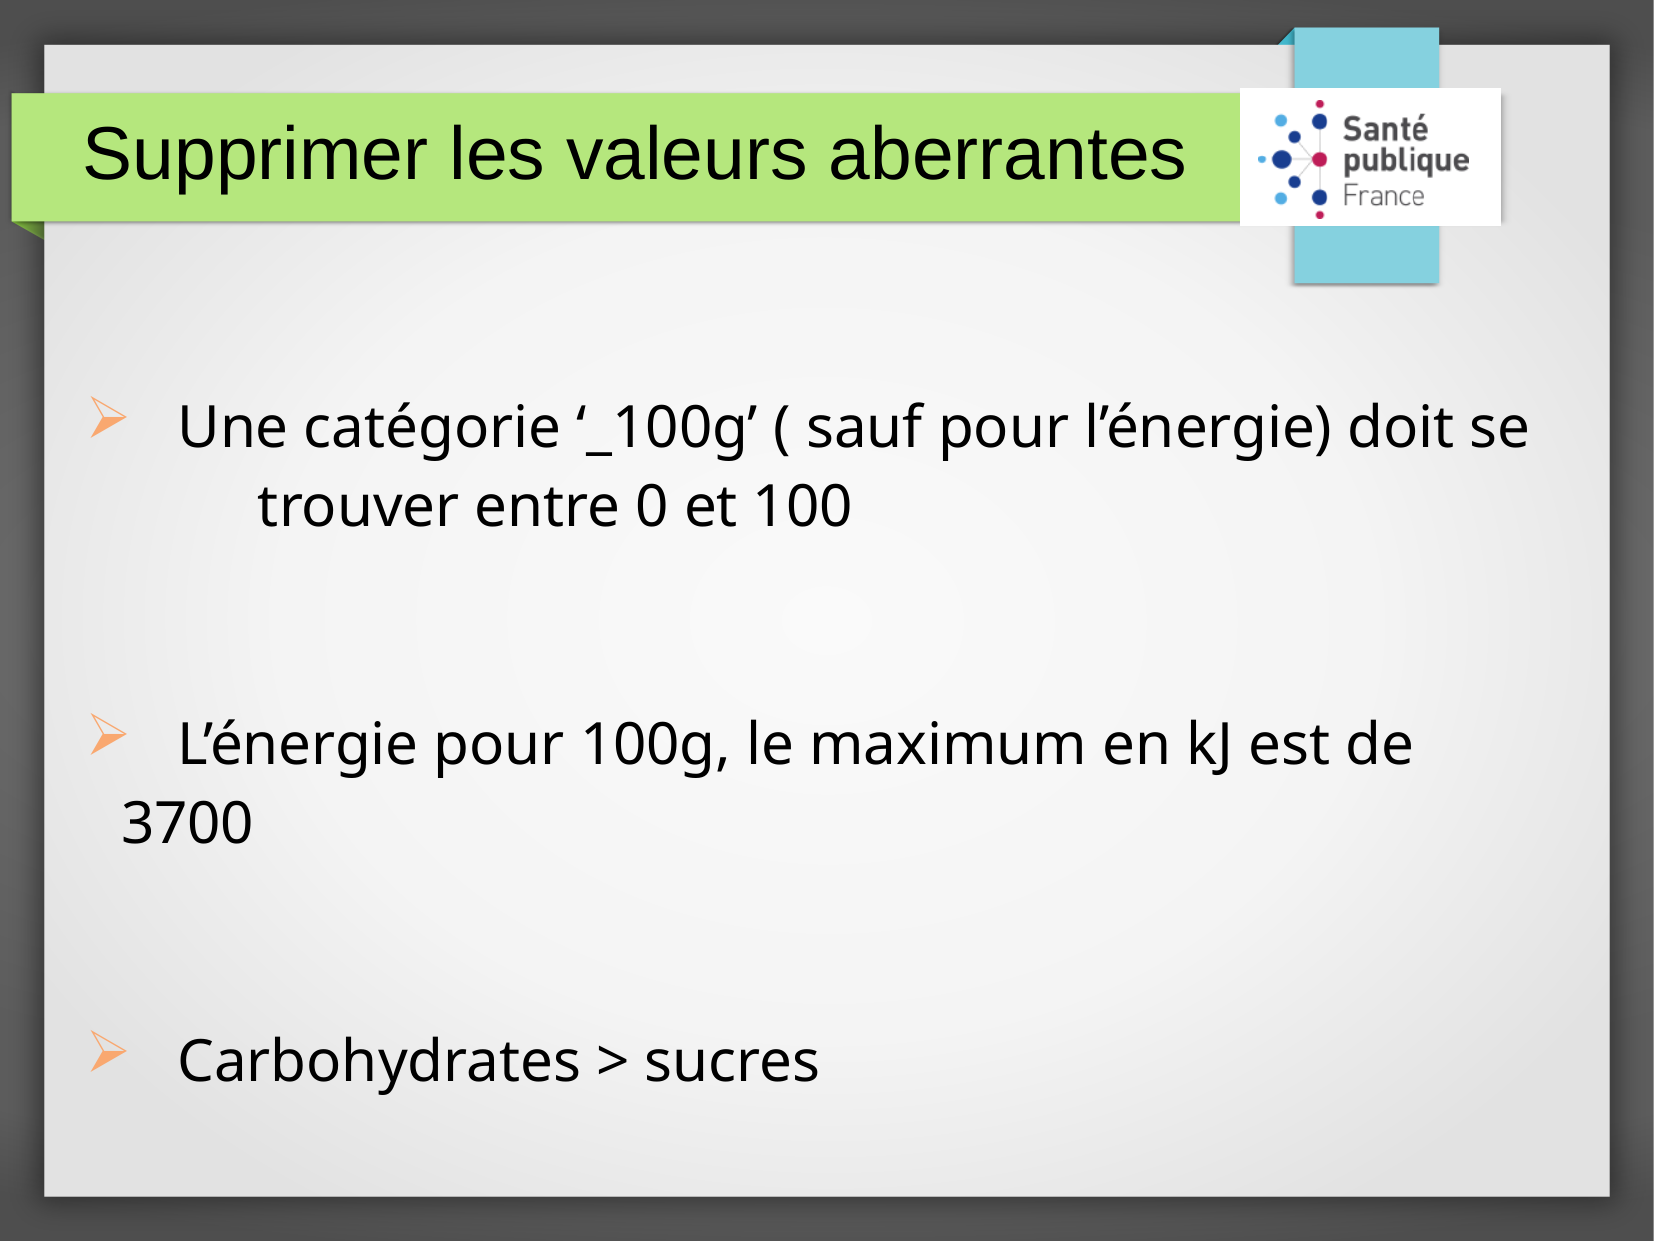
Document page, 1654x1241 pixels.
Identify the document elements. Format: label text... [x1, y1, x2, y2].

picture [0, 0, 1654, 1241]
title Supprimer les valeurs aberrantes [82, 94, 1240, 213]
text_box Une catégorie ‘_100g’ ( sauf pour l’énergie) doit se trouver entre 0 et 100 L’énergie pour 100g, le maximum en kJ est de 3700 Carbohydrates > sucres [70, 377, 1571, 1107]
